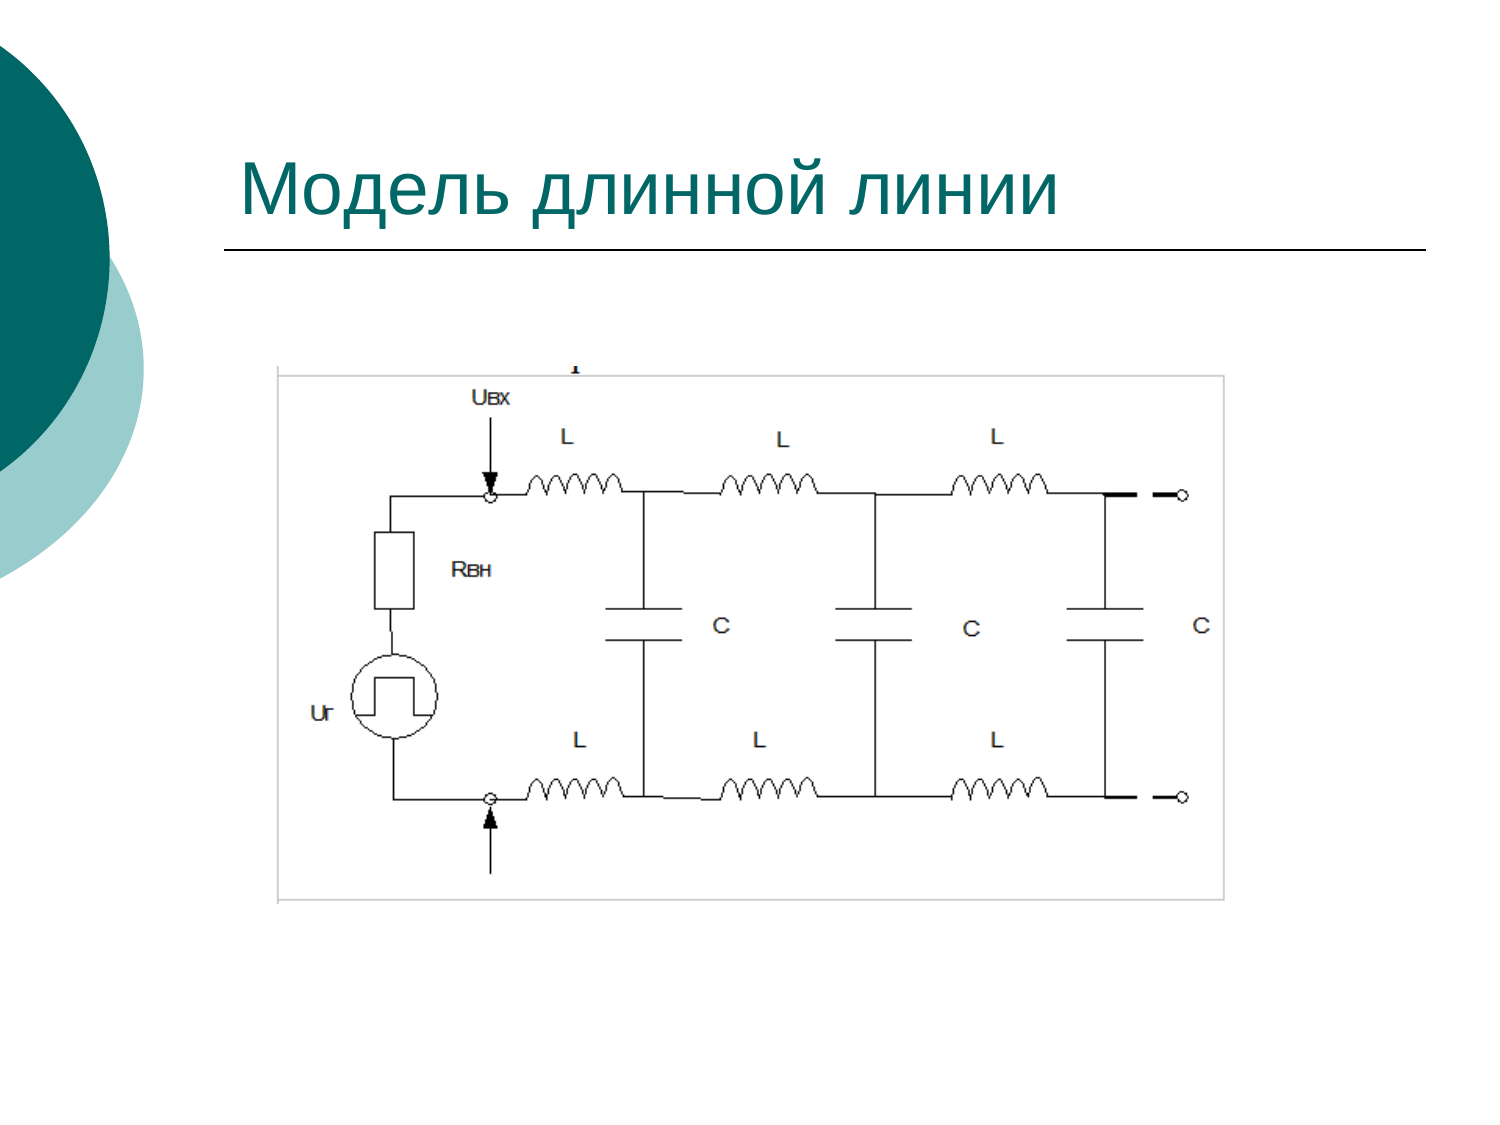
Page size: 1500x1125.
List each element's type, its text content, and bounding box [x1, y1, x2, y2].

title Модель длинной линии [224, 49, 1425, 237]
picture [257, 366, 1300, 904]
